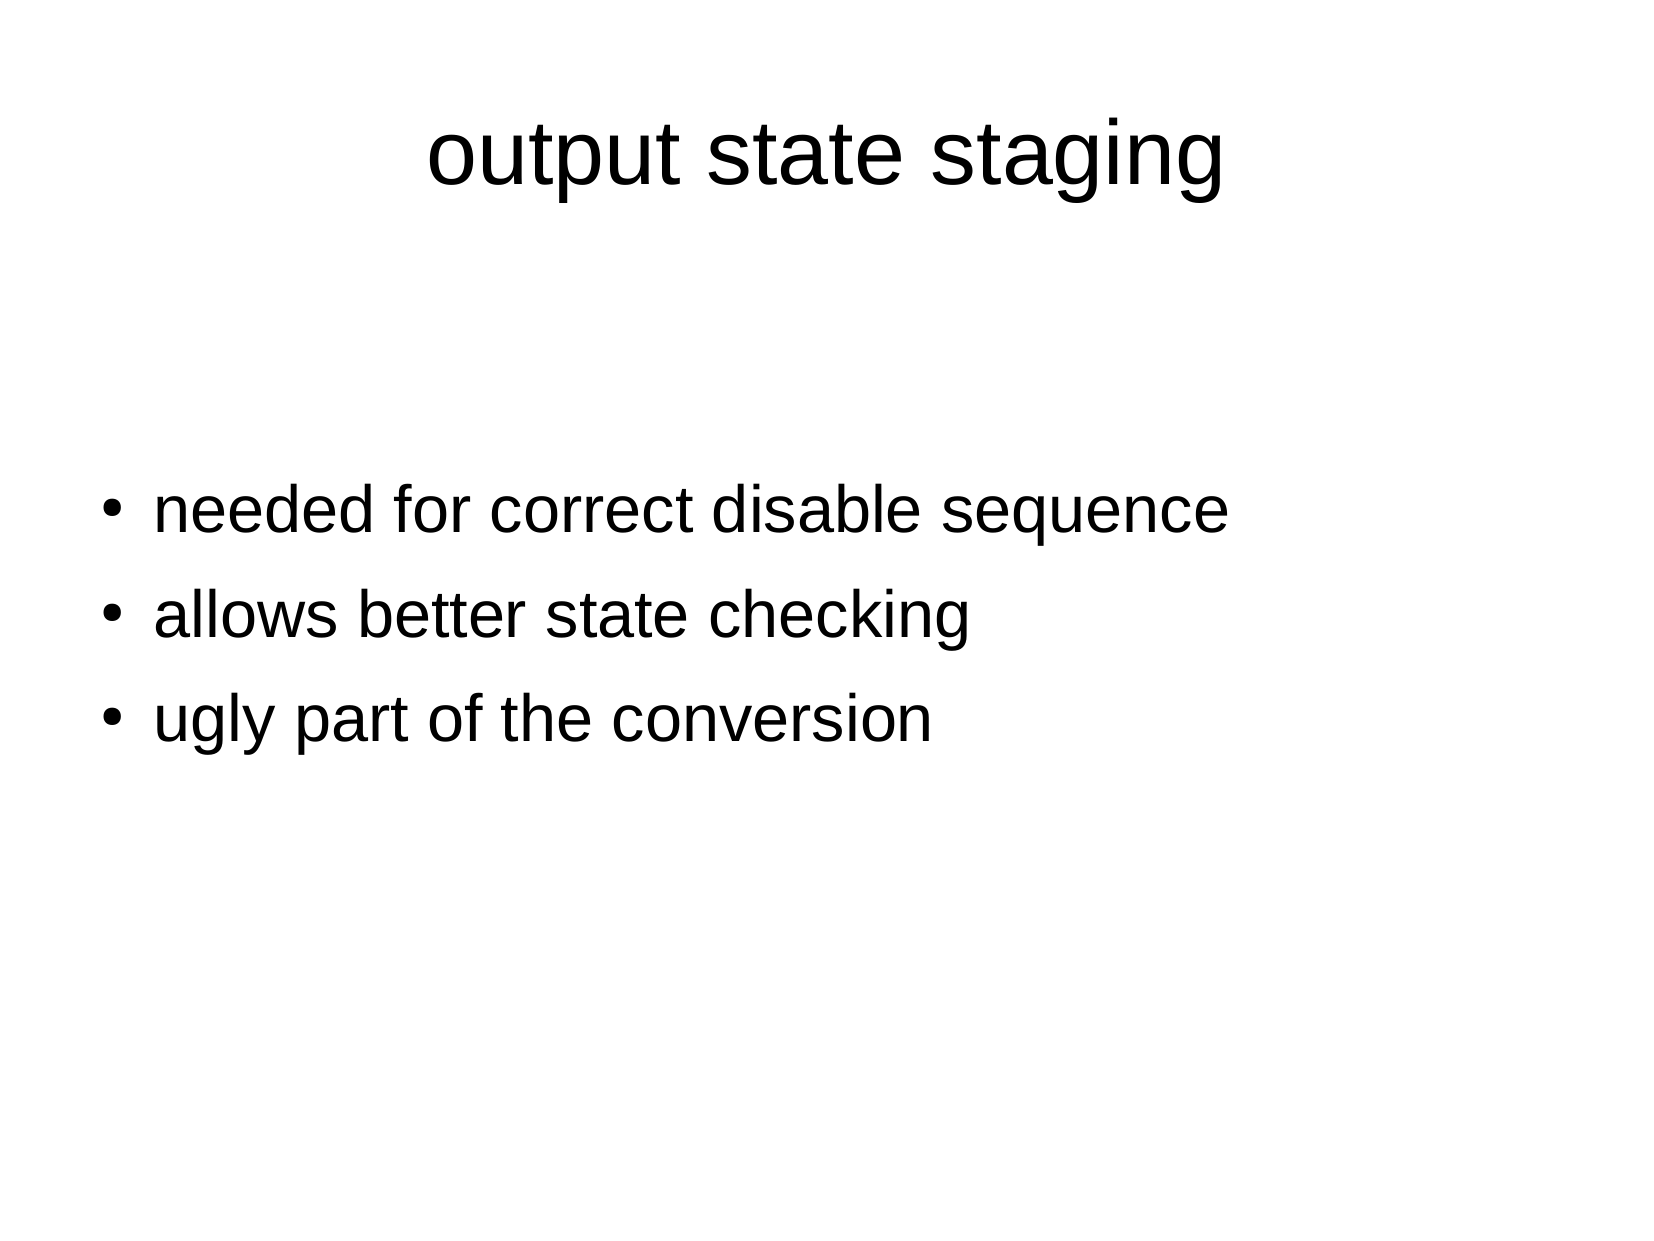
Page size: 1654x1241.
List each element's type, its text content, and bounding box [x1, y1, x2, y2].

title output state staging [82, 49, 1571, 257]
list needed for correct disable sequence allows better state checking ugly part of the conversion [82, 472, 1571, 1109]
